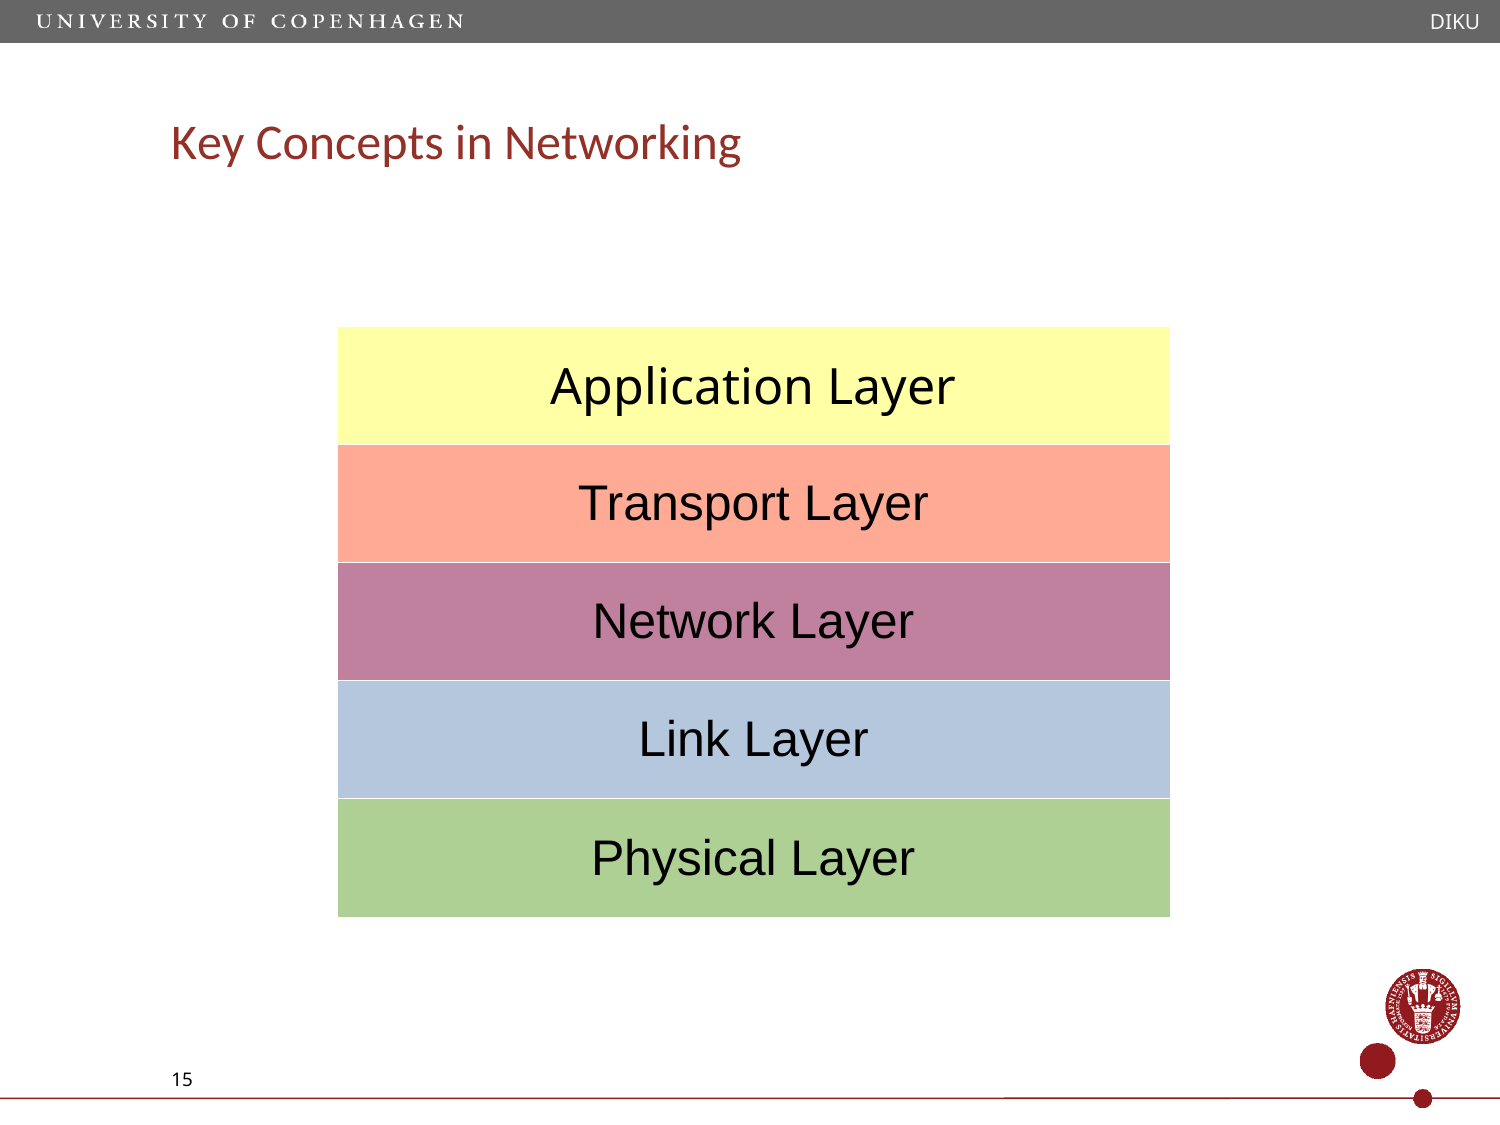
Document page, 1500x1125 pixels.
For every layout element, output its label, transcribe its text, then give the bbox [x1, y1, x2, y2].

picture [0, 910, 1500, 1122]
table_cell Transport Layer [338, 445, 1170, 562]
table_header Application Layer [338, 327, 1170, 444]
text_box <number> [171, 1067, 522, 1092]
table_cell Link Layer [338, 681, 1170, 798]
text_box DIKU [469, 0, 1495, 43]
table_cell Network Layer [338, 563, 1170, 680]
text_box Key Concepts in Networking [171, 75, 1329, 171]
table_cell Physical Layer [338, 799, 1170, 917]
